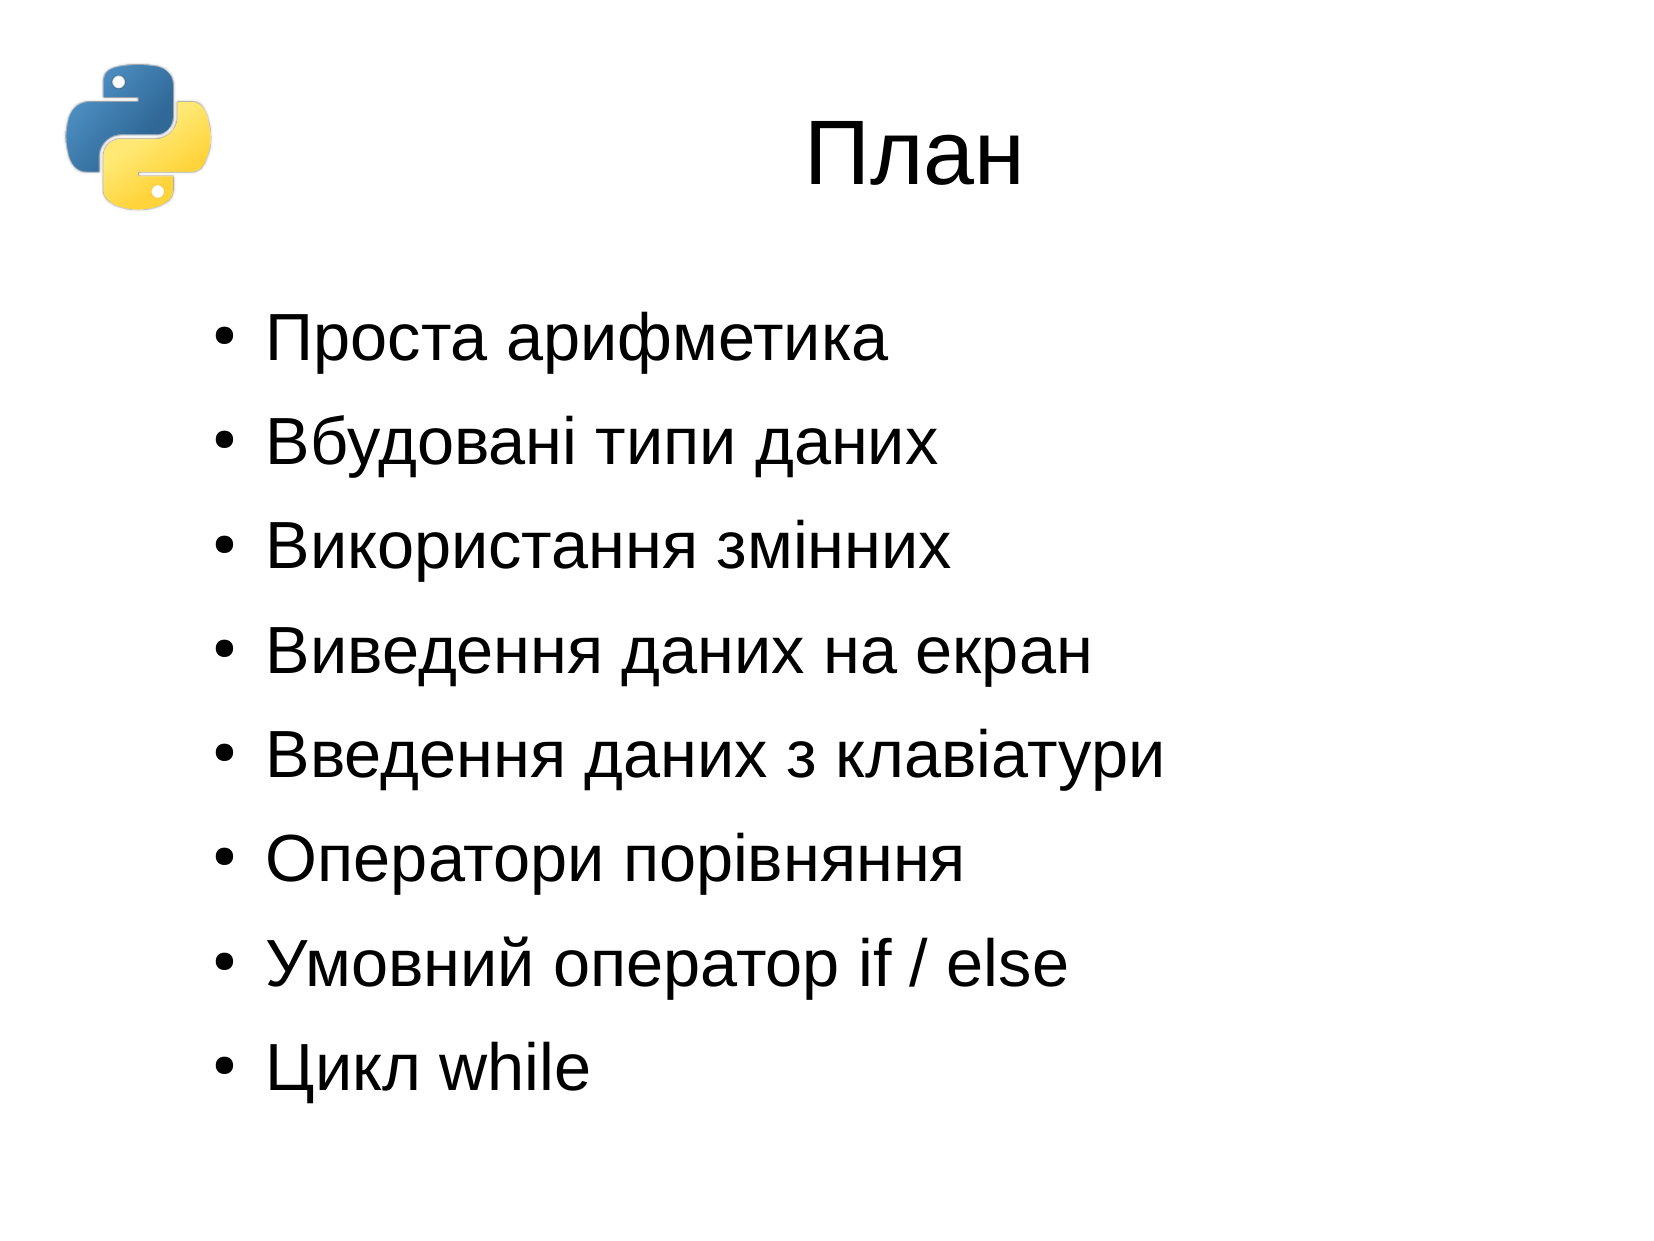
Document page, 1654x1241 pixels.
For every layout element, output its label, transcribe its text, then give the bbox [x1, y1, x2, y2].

picture [33, 32, 244, 244]
title План [270, 49, 1561, 257]
list Проста арифметика Вбудовані типи даних Використання змінних Виведення даних на екран Введення даних з клавіатури Оператори порівняння Умовний оператор if / else Цикл while [195, 300, 1531, 1171]
